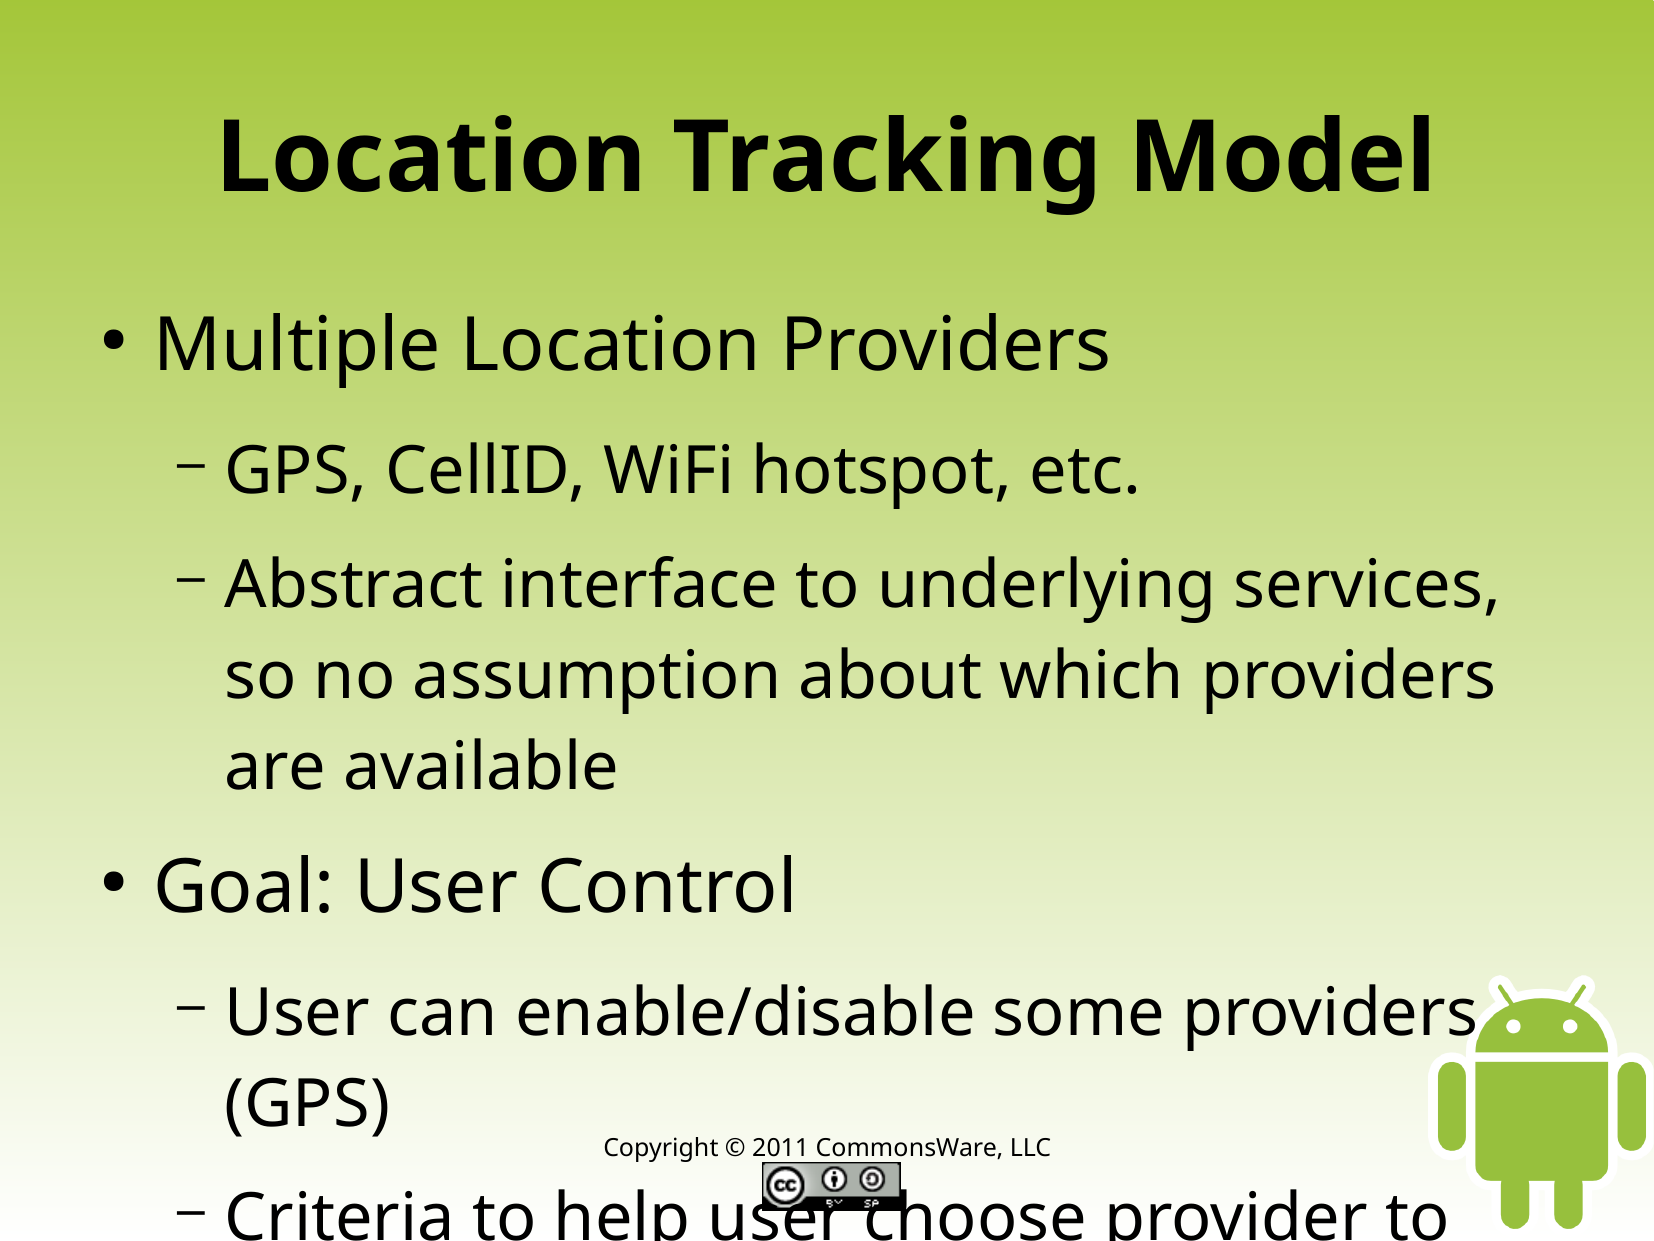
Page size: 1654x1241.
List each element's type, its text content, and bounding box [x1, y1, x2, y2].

list Multiple Location Providers GPS, CellID, WiFi hotspot, etc. Abstract interface to underlying services, so no assumption about which providers are available Goal: User Control User can enable/disable some providers (GPS) Criteria to help user choose provider to use in a given circumstance [82, 290, 1571, 1118]
title Location Tracking Model [82, 49, 1571, 257]
picture [1428, 975, 1654, 1238]
picture [1428, 1209, 1440, 1236]
picture [762, 1162, 901, 1211]
